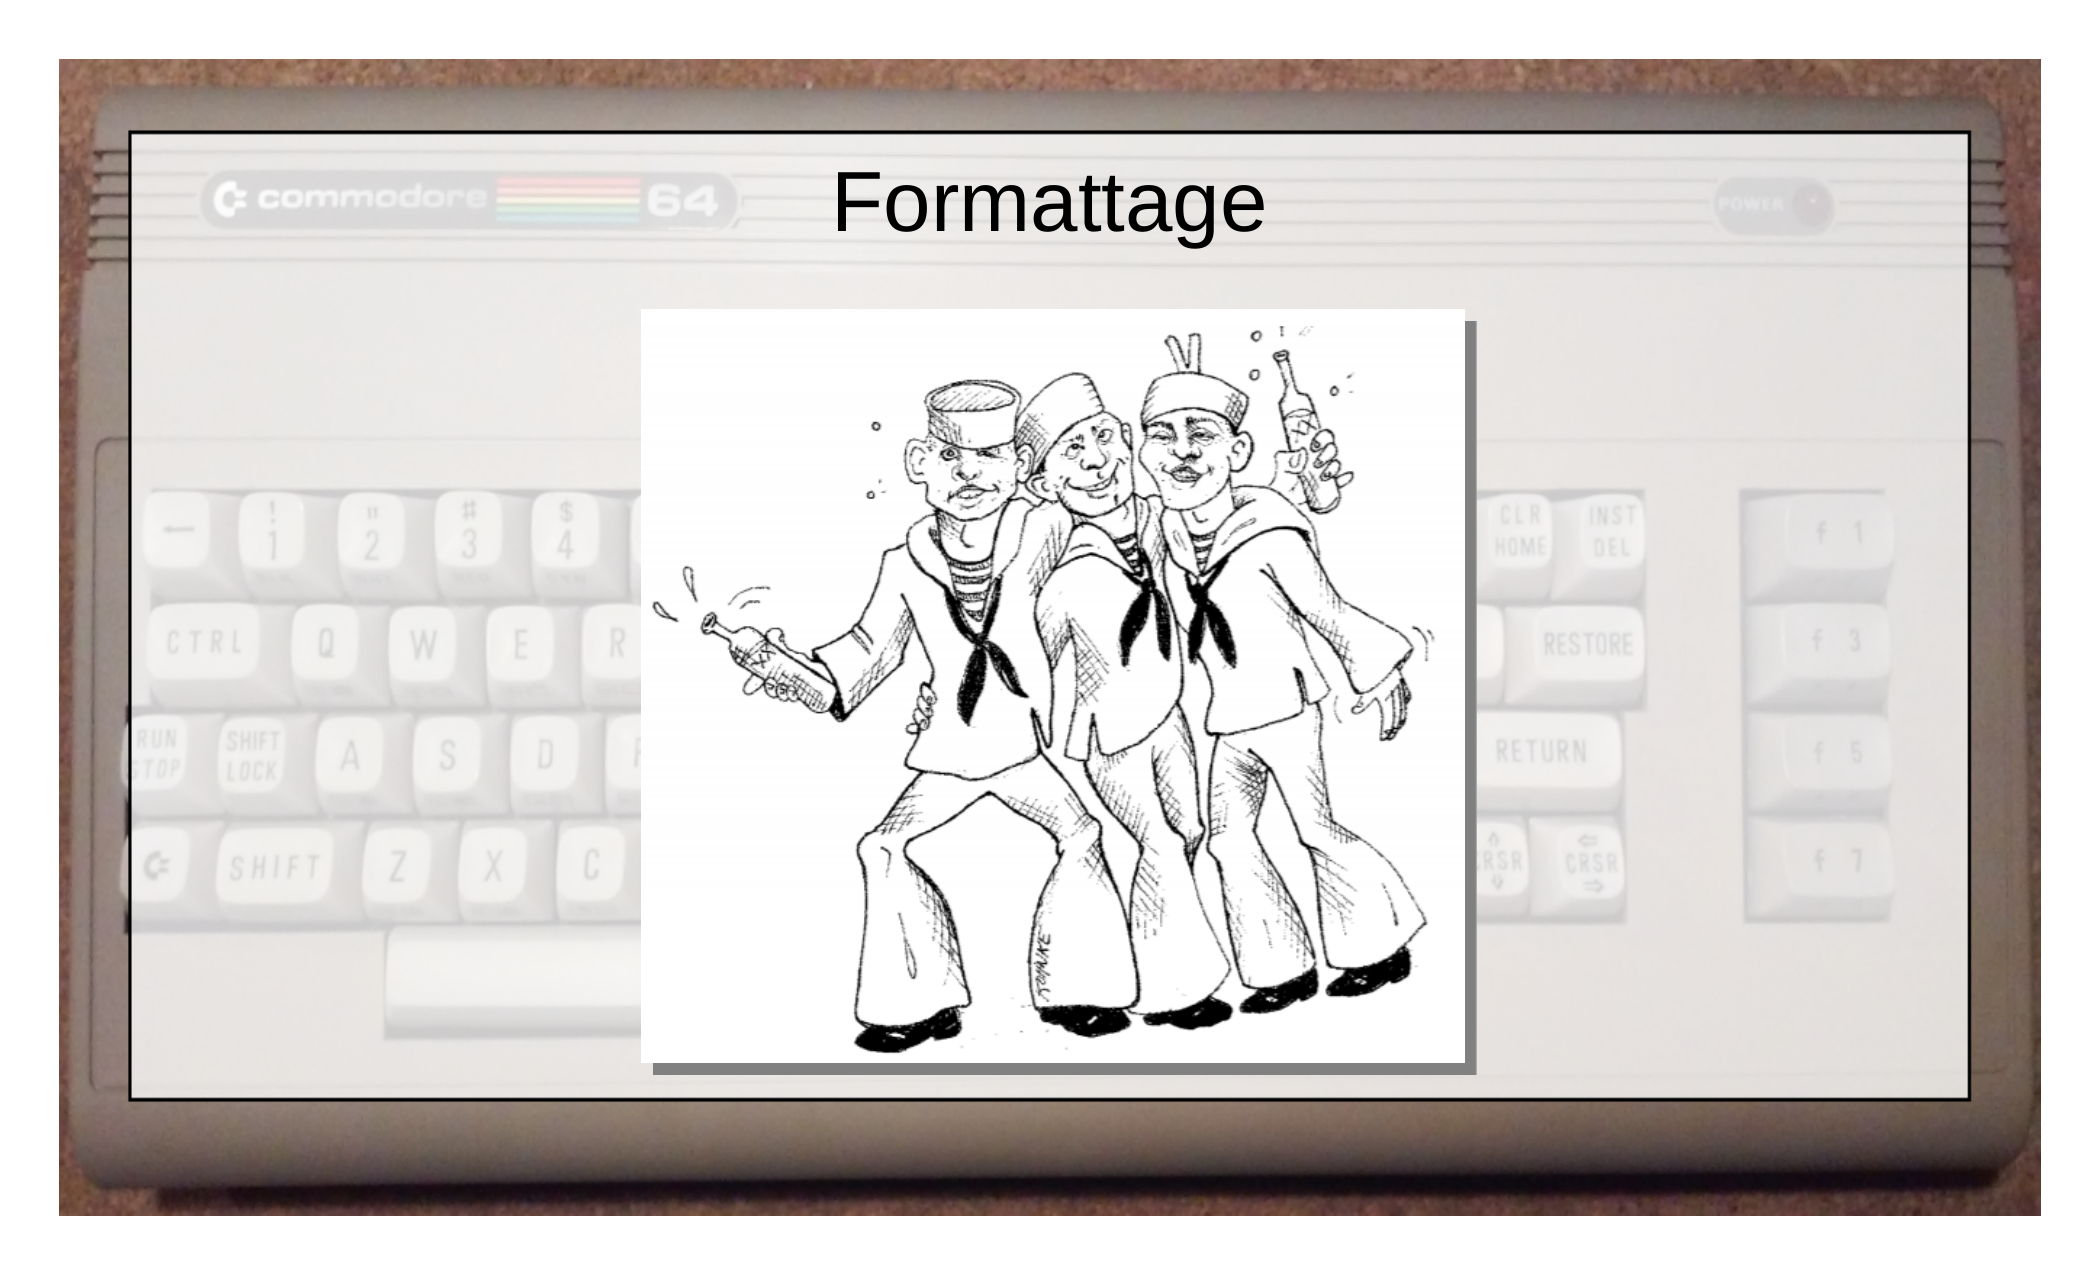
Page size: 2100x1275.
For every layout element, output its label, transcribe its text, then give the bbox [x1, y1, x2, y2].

title Formattage [158, 105, 1942, 299]
picture [59, 59, 2041, 1216]
